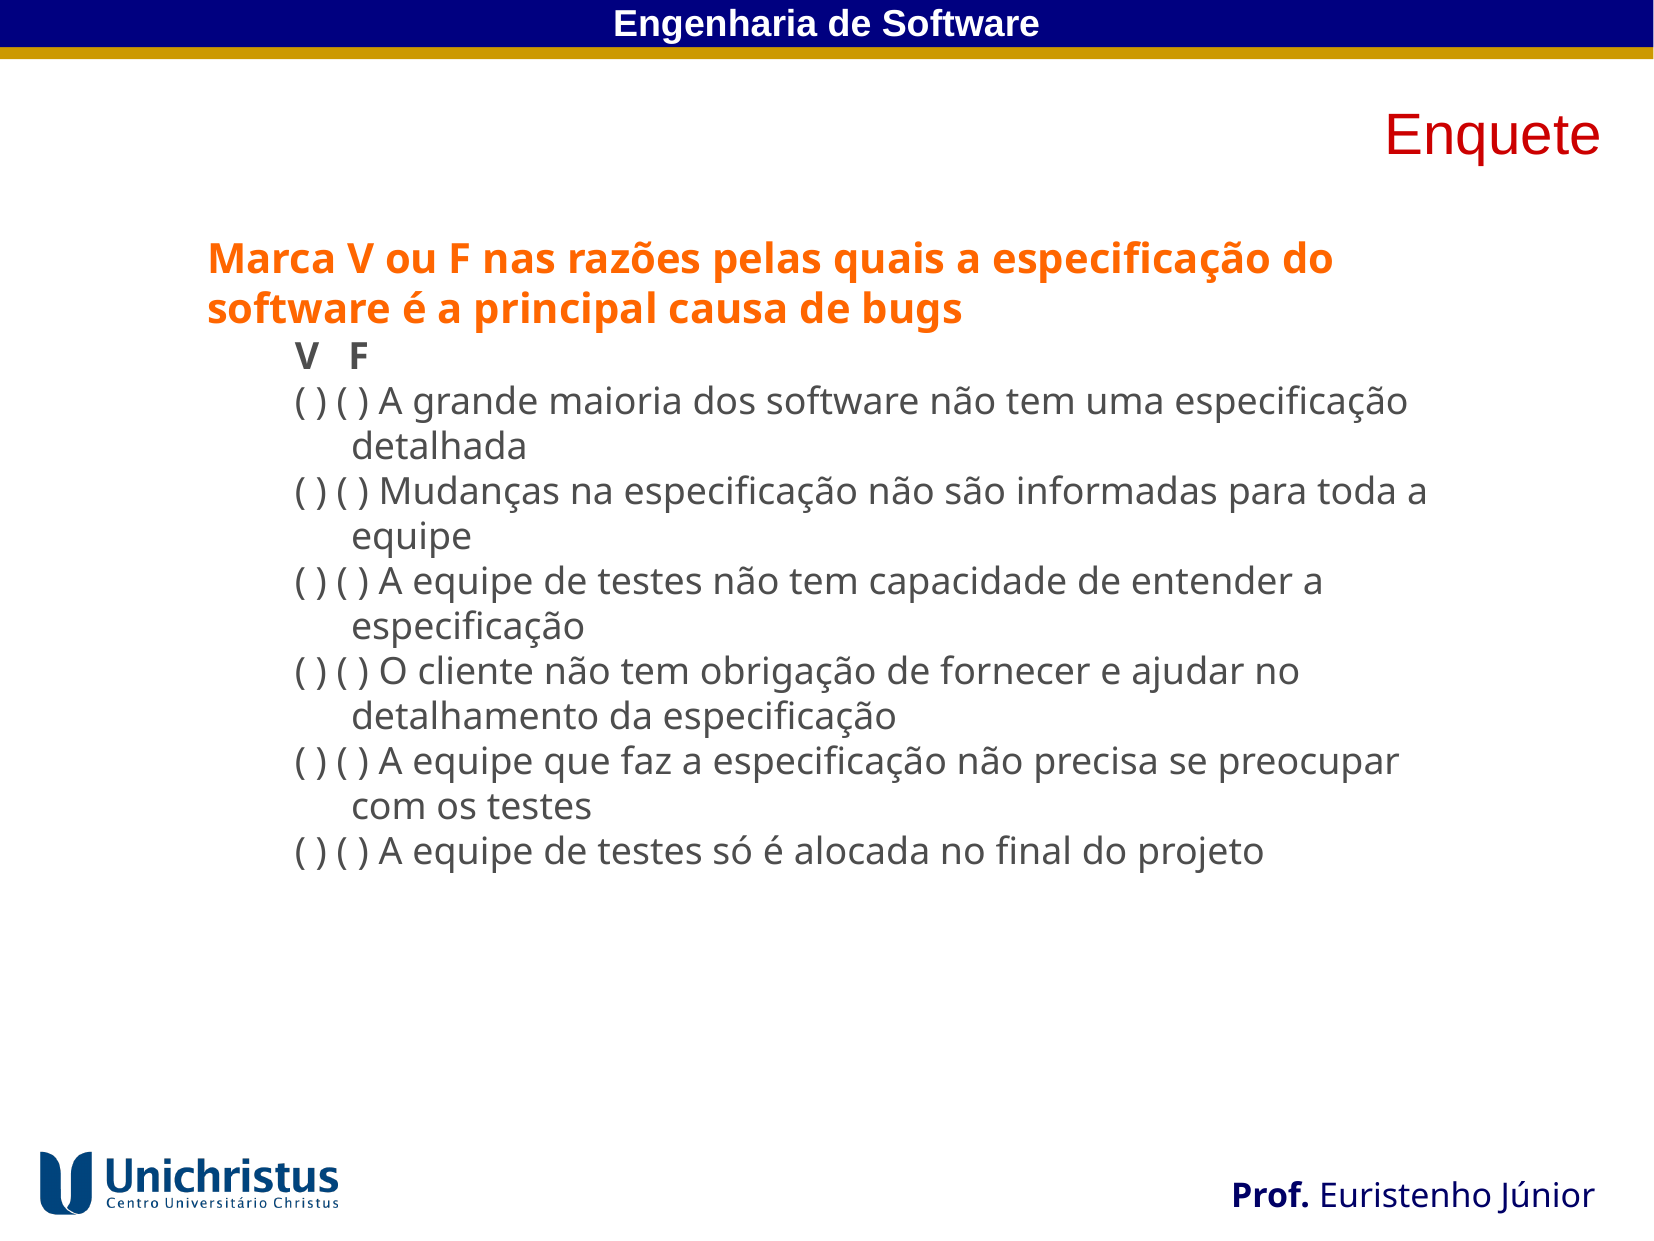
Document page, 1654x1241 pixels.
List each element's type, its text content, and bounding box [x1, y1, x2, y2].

text_box Engenharia de Software [0, 0, 1654, 48]
text_box [0, 48, 1654, 60]
picture [35, 1148, 343, 1217]
text_box Marca V ou F nas razões pelas quais a especificação do software é a principal causa de bugs V F ( ) ( ) A grande maioria dos software não tem uma especificação detalhada ( ) ( ) Mudanças na especificação não são informadas para toda a equipe ( ) ( ) A equipe de testes não tem capacidade de entender a especificação ( ) ( ) O cliente não tem obrigação de fornecer e ajudar no detalhamento da especificação ( ) ( ) A equipe que faz a especificação não precisa se preocupar com os testes ( ) ( ) A equipe de testes só é alocada no final do projeto [129, 224, 1480, 1053]
text_box Enquete [1370, 94, 1654, 201]
text_box Prof. Euristenho Júnior [1216, 1163, 1654, 1224]
